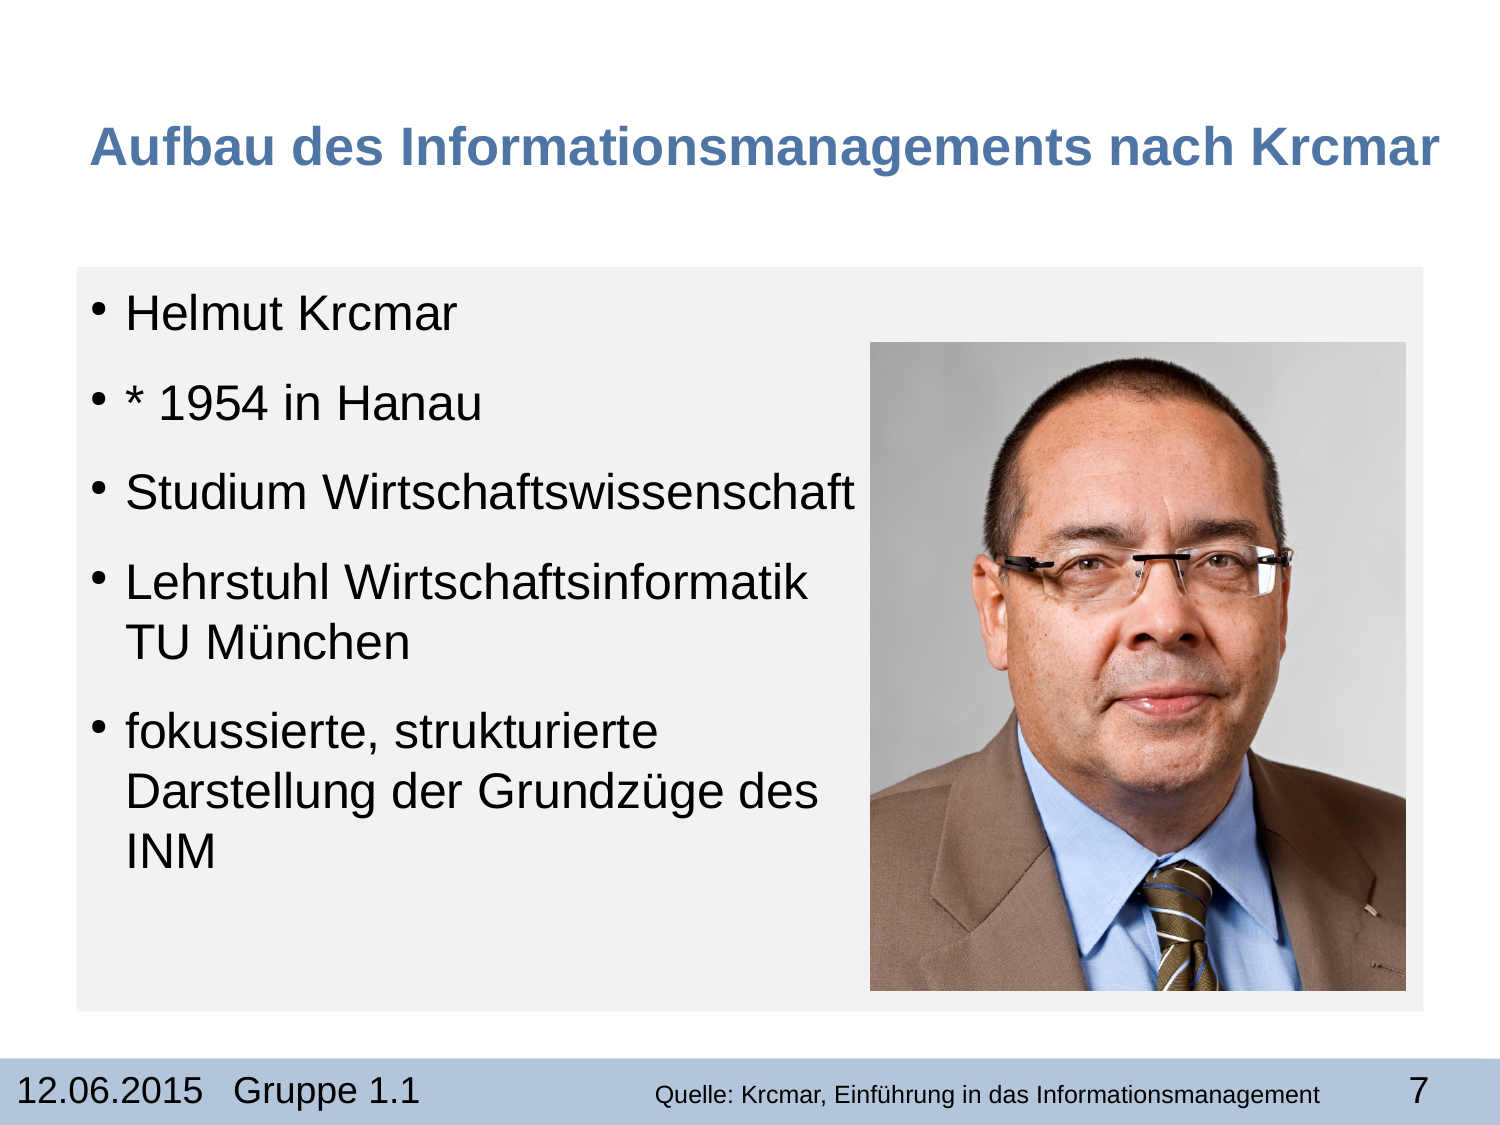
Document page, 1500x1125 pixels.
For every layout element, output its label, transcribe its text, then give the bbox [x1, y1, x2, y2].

footer Gruppe 1.1 Quelle: Krcmar, Einführung in das Informationsmanagement [272, 1058, 1341, 1125]
list Helmut Krcmar * 1954 in Hanau Studium Wirtschaftswissenschaft Lehrstuhl Wirtschaftsinformatik TU München fokussierte, strukturierte Darstellung der Grundzüge des INM [75, 273, 898, 1058]
picture [870, 342, 1406, 991]
text_box <Nummer> [1393, 1058, 1500, 1125]
title Aufbau des Informationsmanagements nach Krcmar [75, 104, 1465, 292]
text_box 12.06.2015 [1, 1058, 272, 1125]
